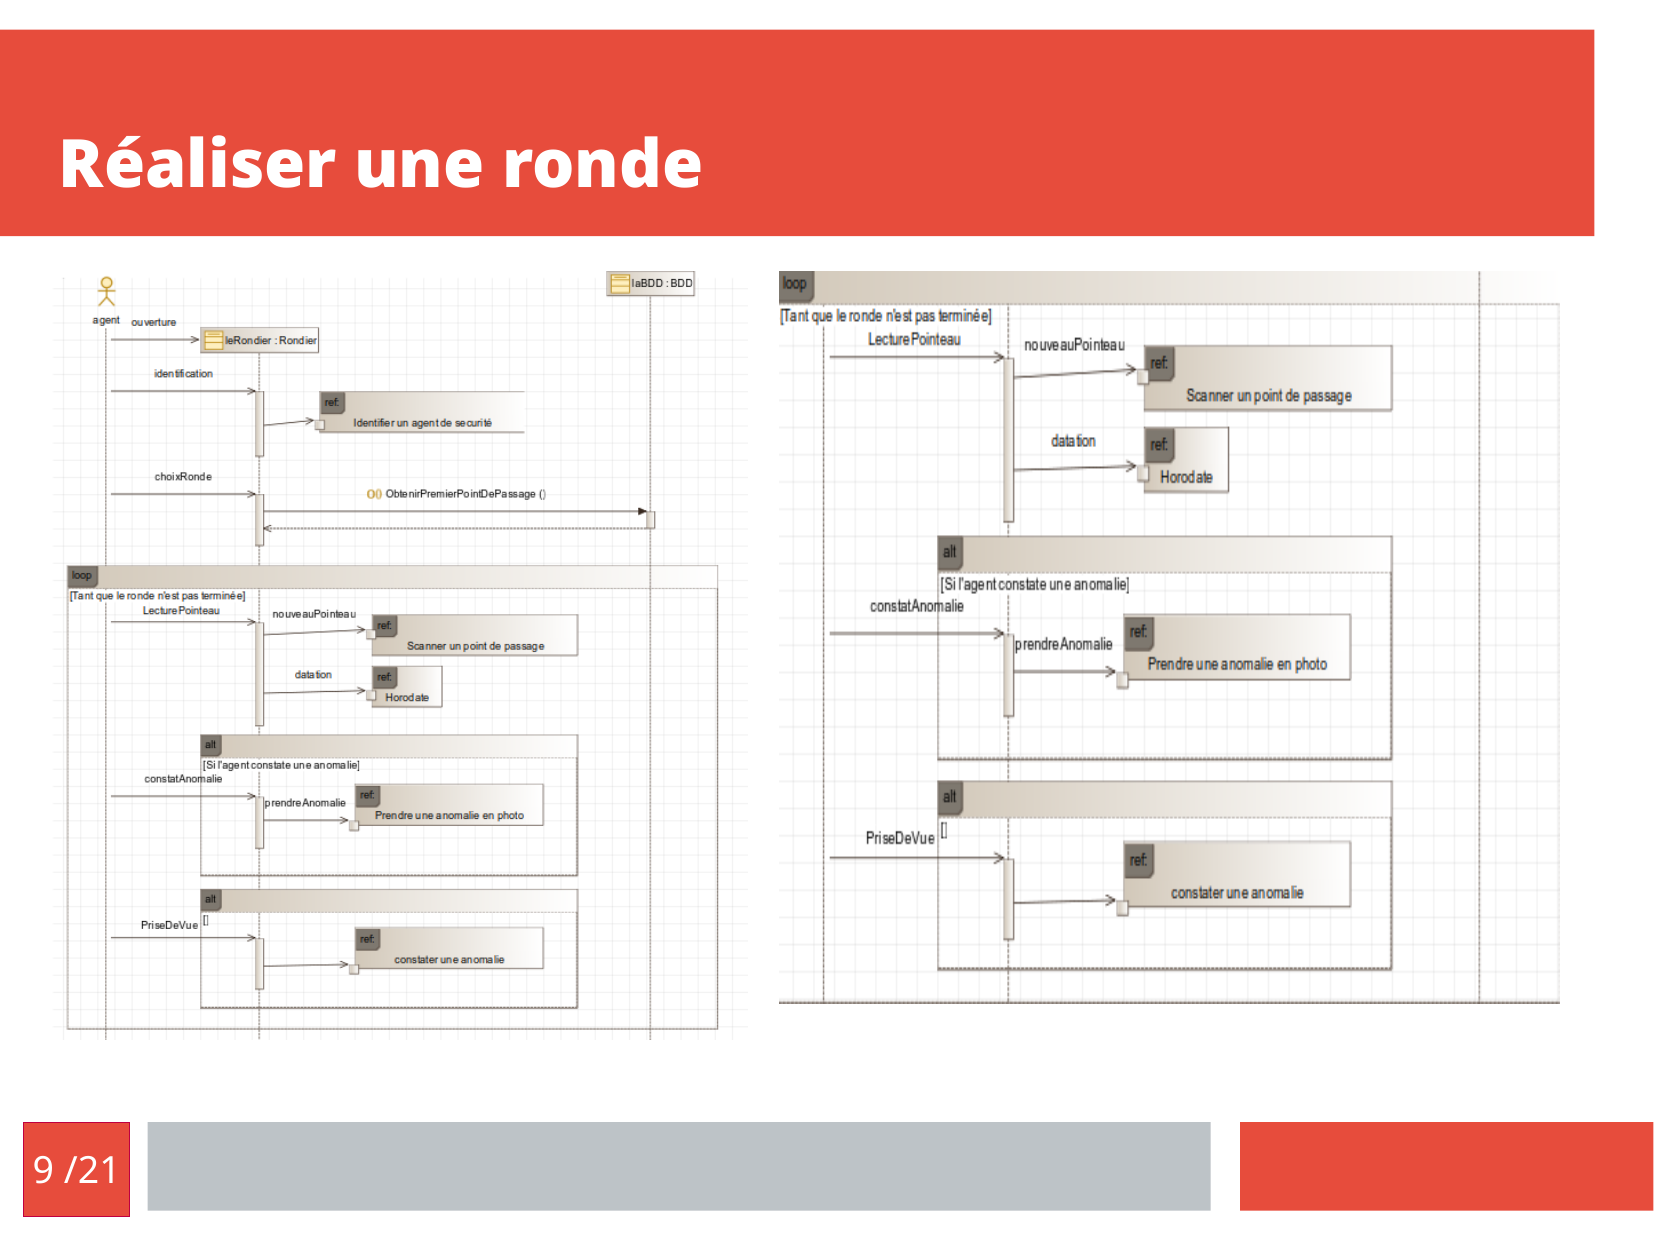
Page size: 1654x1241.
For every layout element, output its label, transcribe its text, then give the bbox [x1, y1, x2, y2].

picture [47, 271, 748, 1040]
text_box <numéro> /21 [23, 1122, 130, 1217]
title Réaliser une ronde [59, 59, 1595, 207]
picture [779, 271, 1560, 1004]
